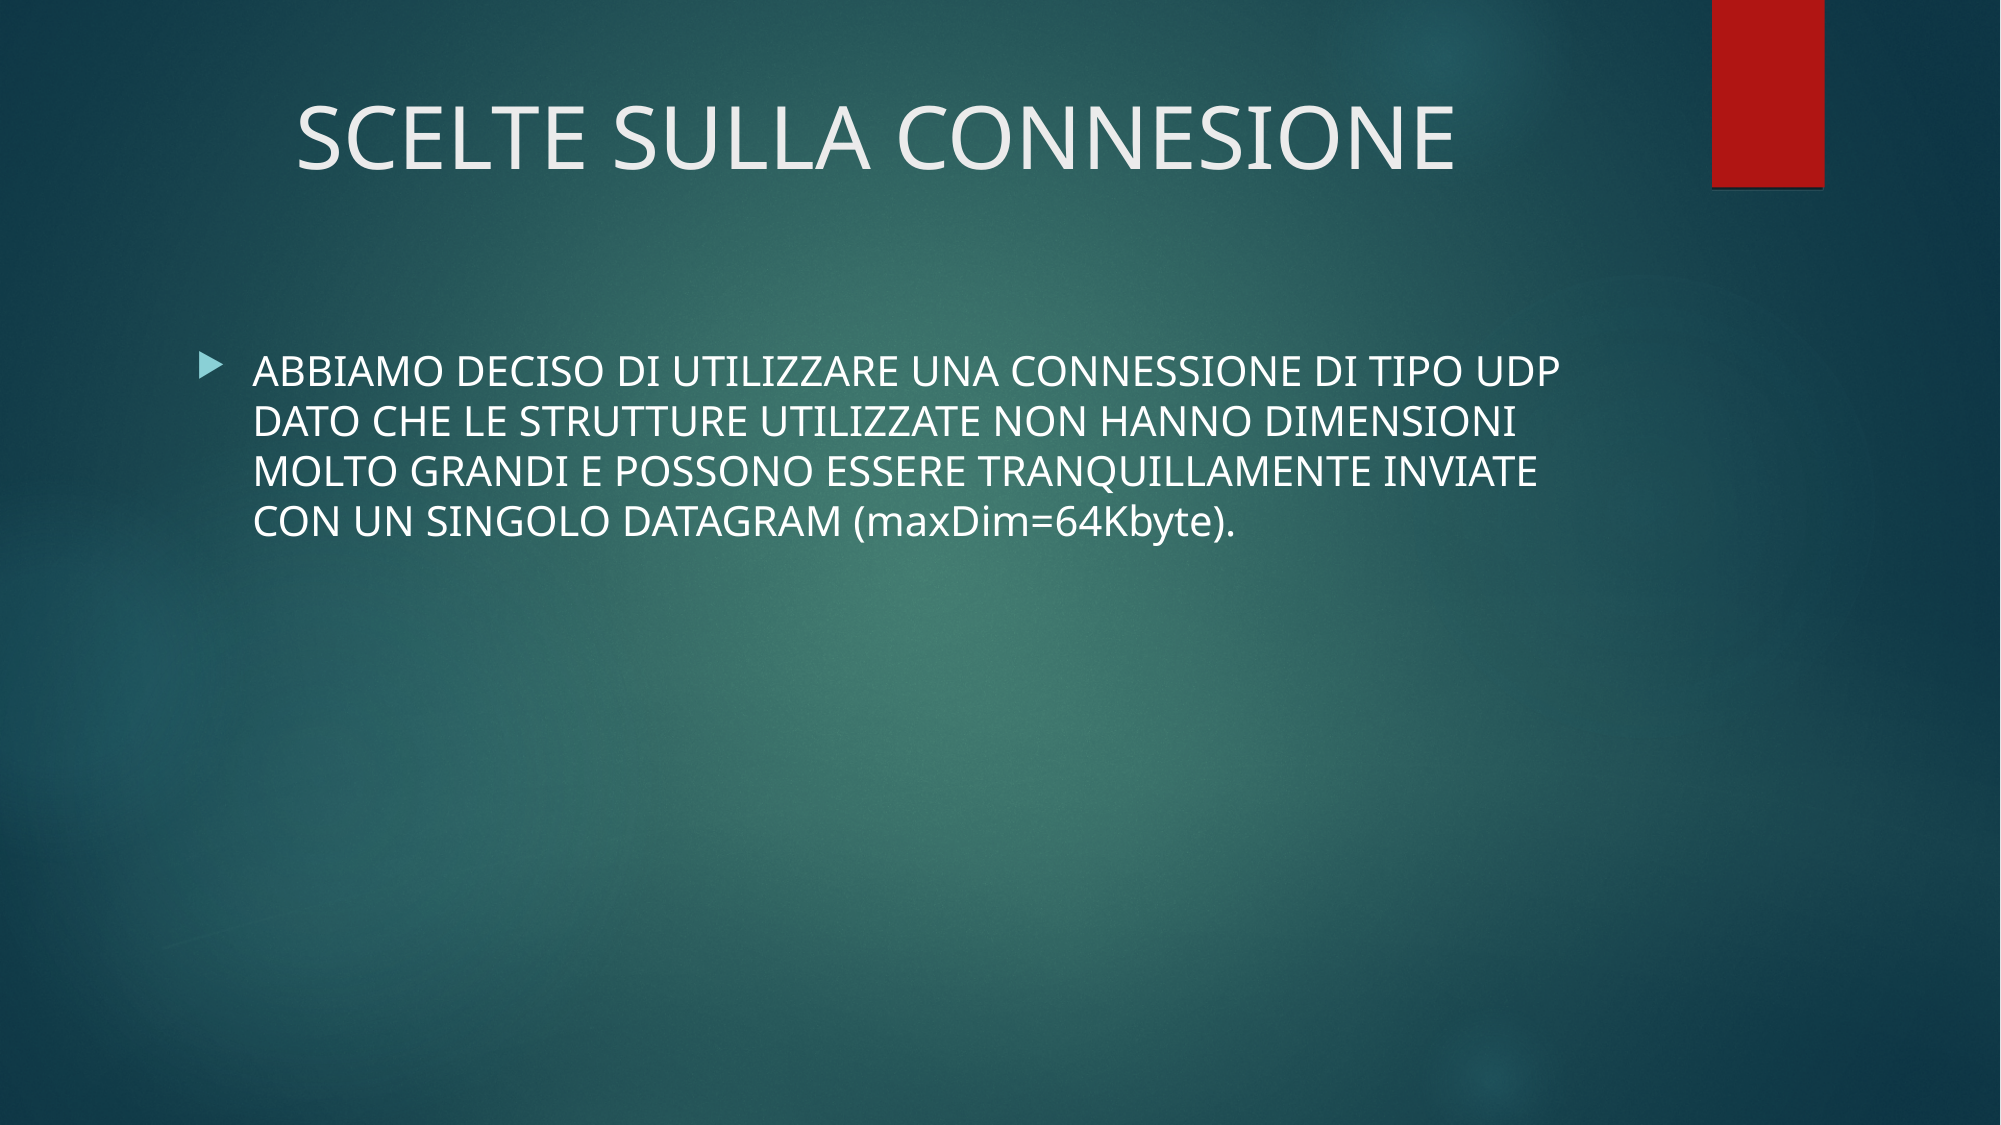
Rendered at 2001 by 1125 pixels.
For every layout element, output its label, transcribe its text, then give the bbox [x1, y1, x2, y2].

list ABBIAMO DECISO DI UTILIZZARE UNA CONNESSIONE DI TIPO UDP DATO CHE LE STRUTTURE UTILIZZATE NON HANNO DIMENSIONI MOLTO GRANDI E POSSONO ESSERE TRANQUILLAMENTE INVIATE CON UN SINGOLO DATAGRAM (maxDim=64Kbyte). [181, 336, 1649, 1025]
picture [0, 0, 2001, 1125]
title SCELTE SULLA CONNESIONE [106, 74, 1649, 304]
